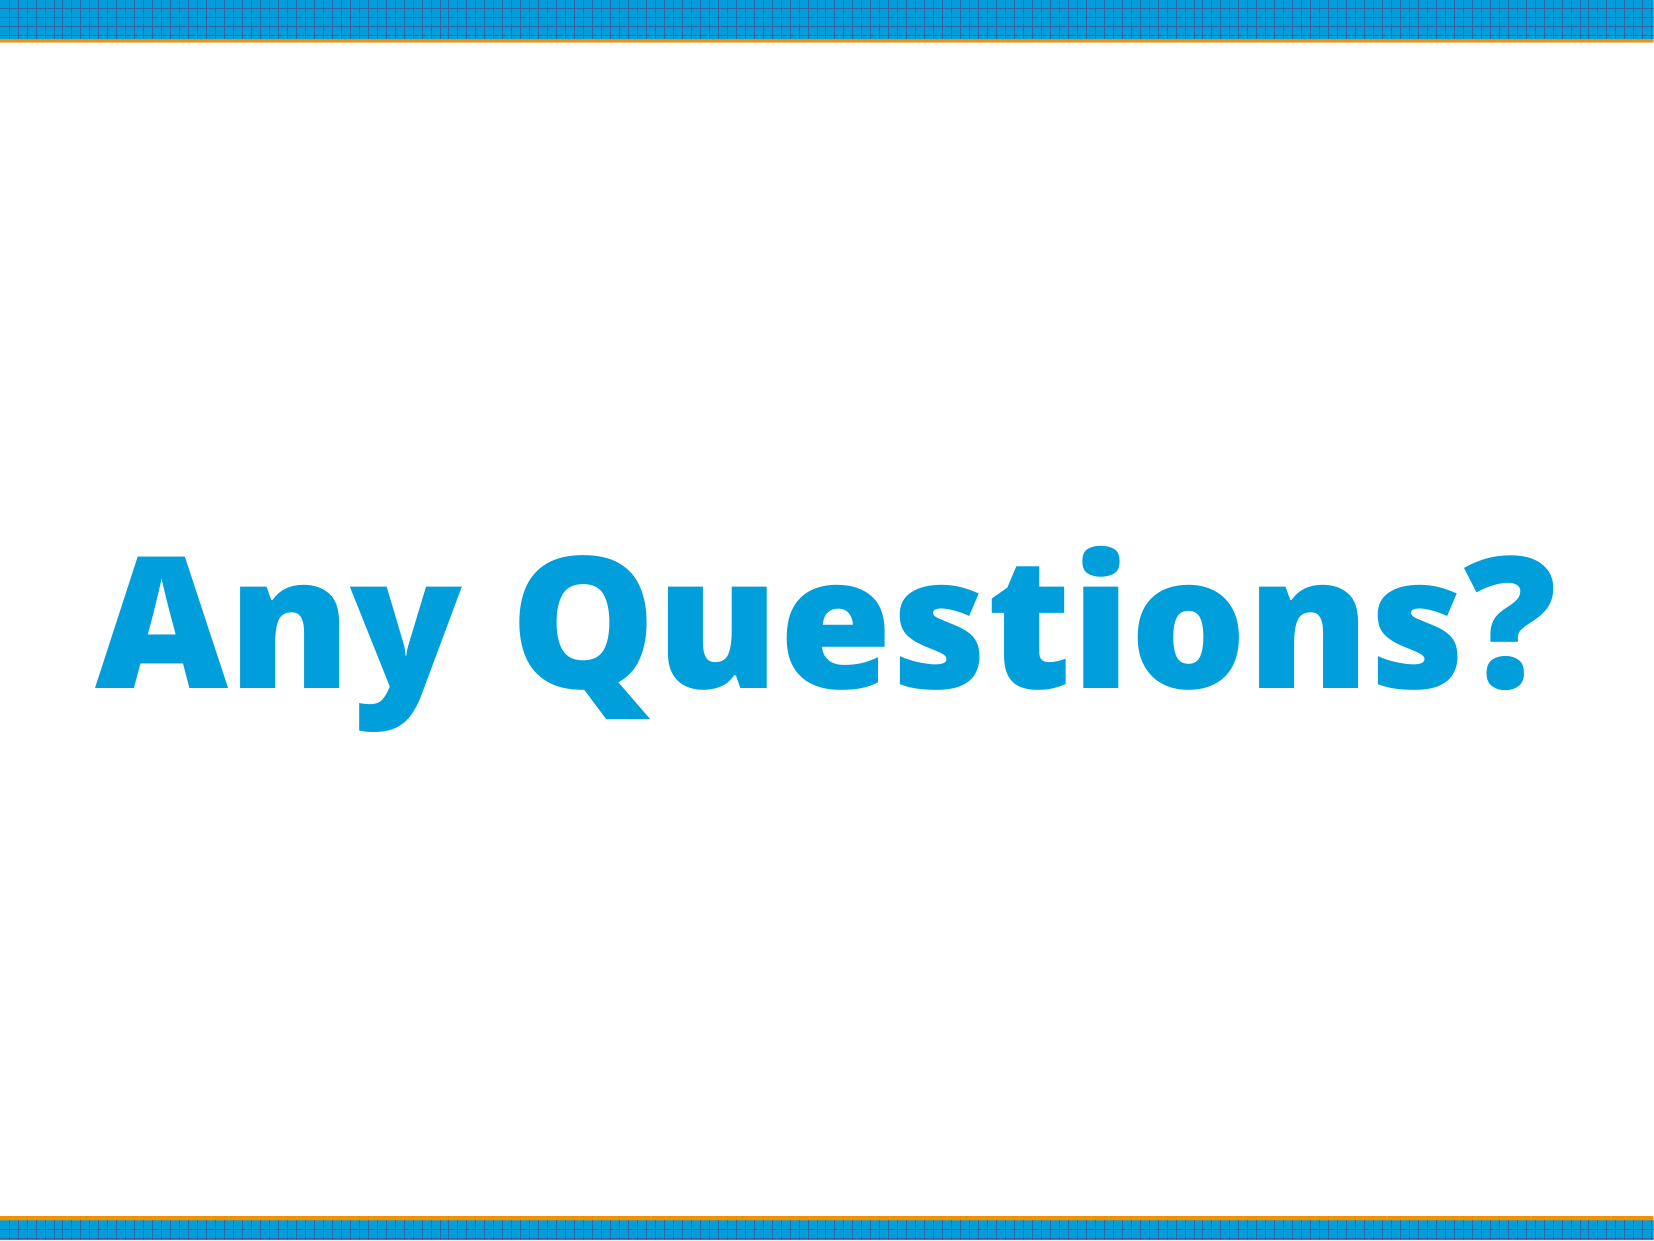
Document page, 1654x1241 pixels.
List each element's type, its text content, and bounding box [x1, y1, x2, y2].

subtitle Any Questions? [82, 137, 1571, 1098]
